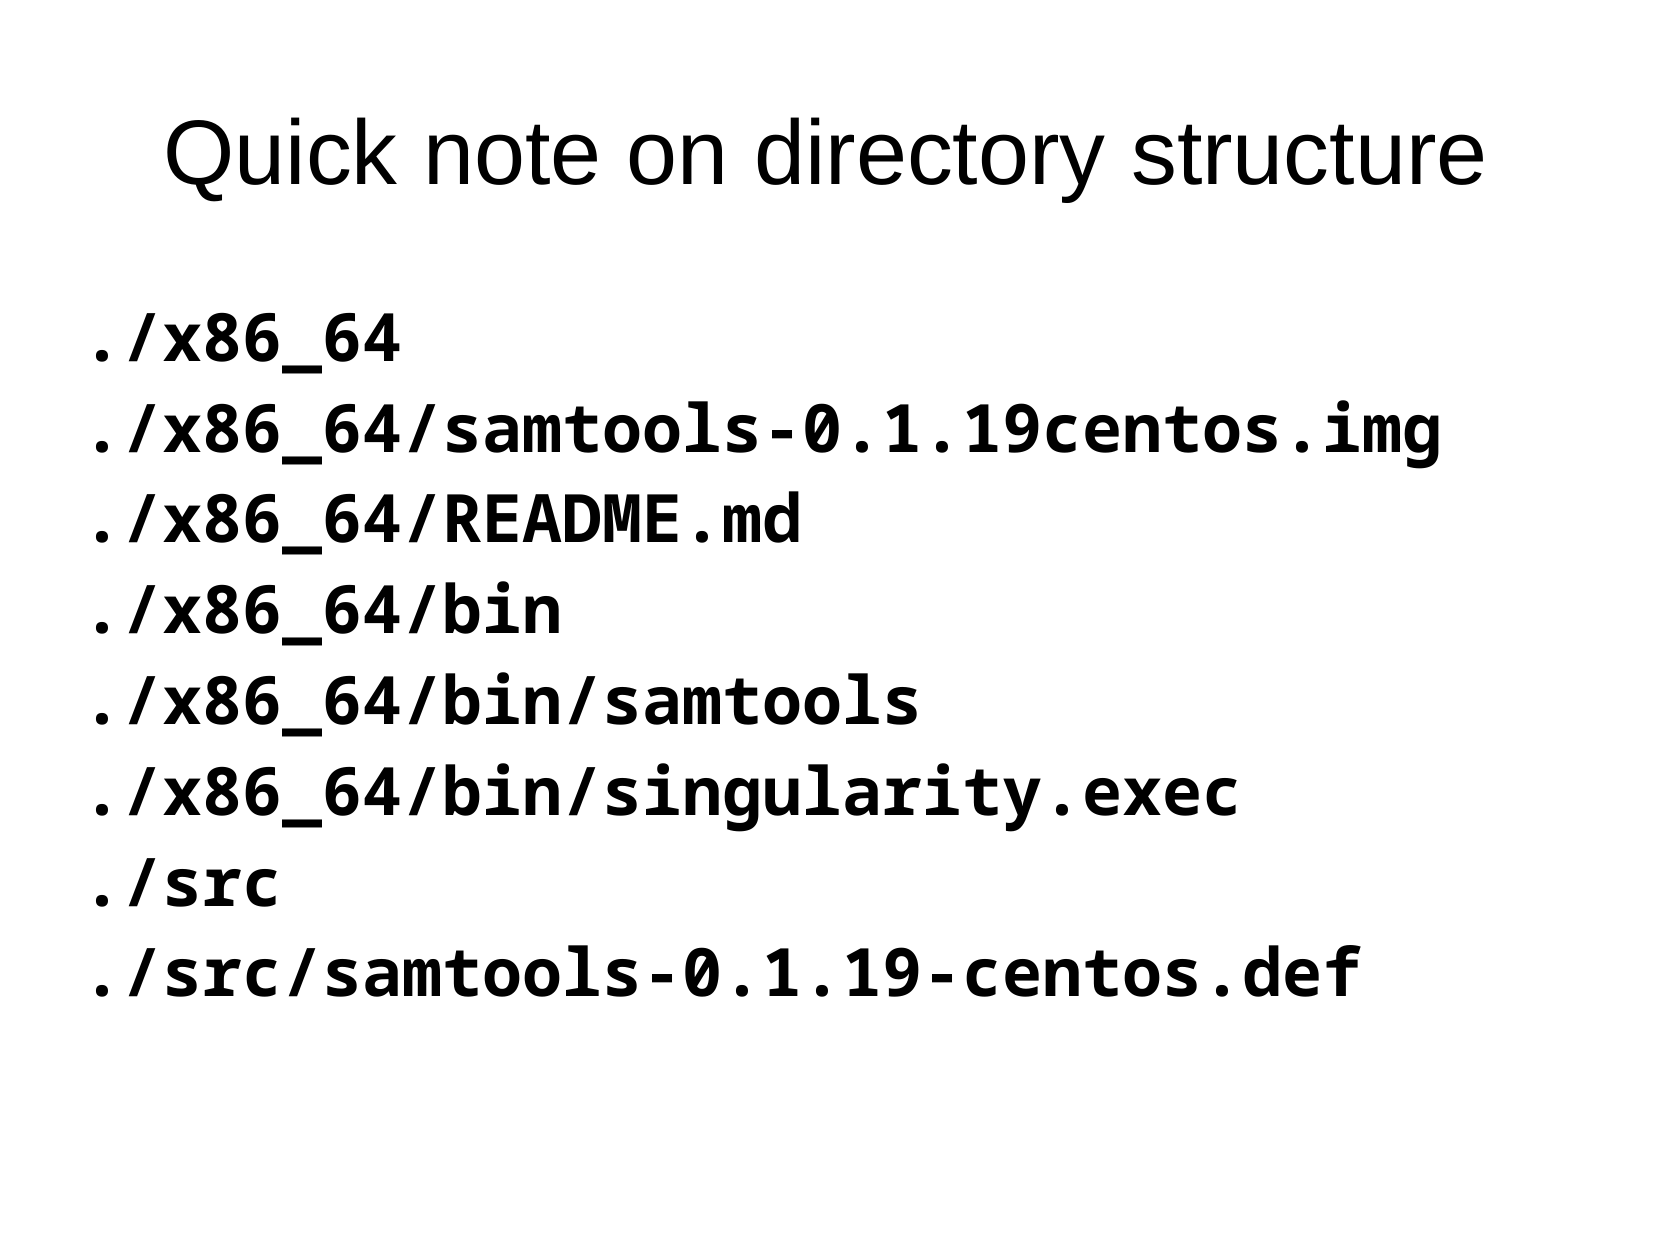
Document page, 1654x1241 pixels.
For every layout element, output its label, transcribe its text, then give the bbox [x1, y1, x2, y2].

subtitle ./x86_64 ./x86_64/samtools-0.1.19centos.img ./x86_64/README.md ./x86_64/bin ./x86_64/bin/samtools ./x86_64/bin/singularity.exec ./src ./src/samtools-0.1.19-centos.def [82, 290, 1571, 1010]
title Quick note on directory structure [82, 49, 1571, 257]
